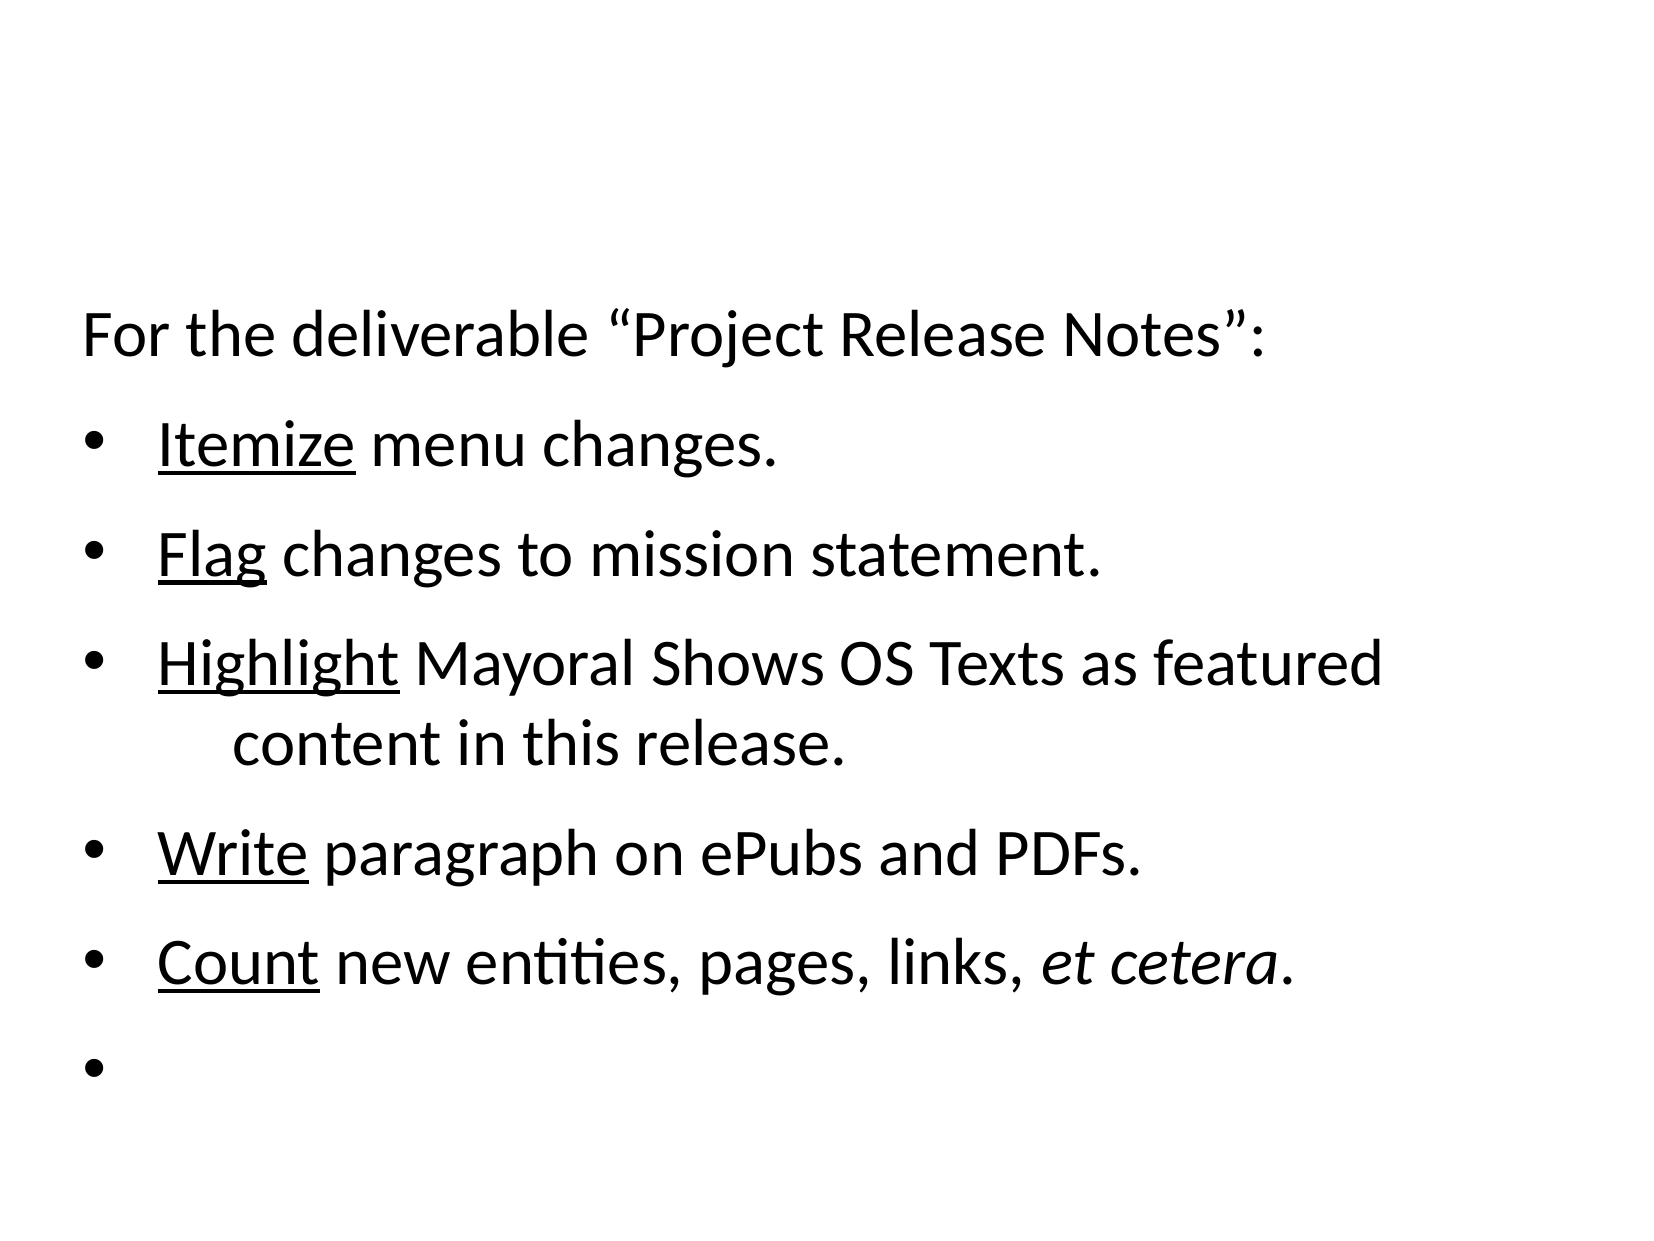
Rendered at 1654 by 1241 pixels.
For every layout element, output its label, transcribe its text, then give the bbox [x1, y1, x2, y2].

list For the deliverable “Project Release Notes”: Itemize menu changes. Flag changes to mission statement. Highlight Mayoral Shows OS Texts as featured content in this release. Write paragraph on ePubs and PDFs. Count new entities, pages, links, et cetera. [82, 290, 1571, 1010]
